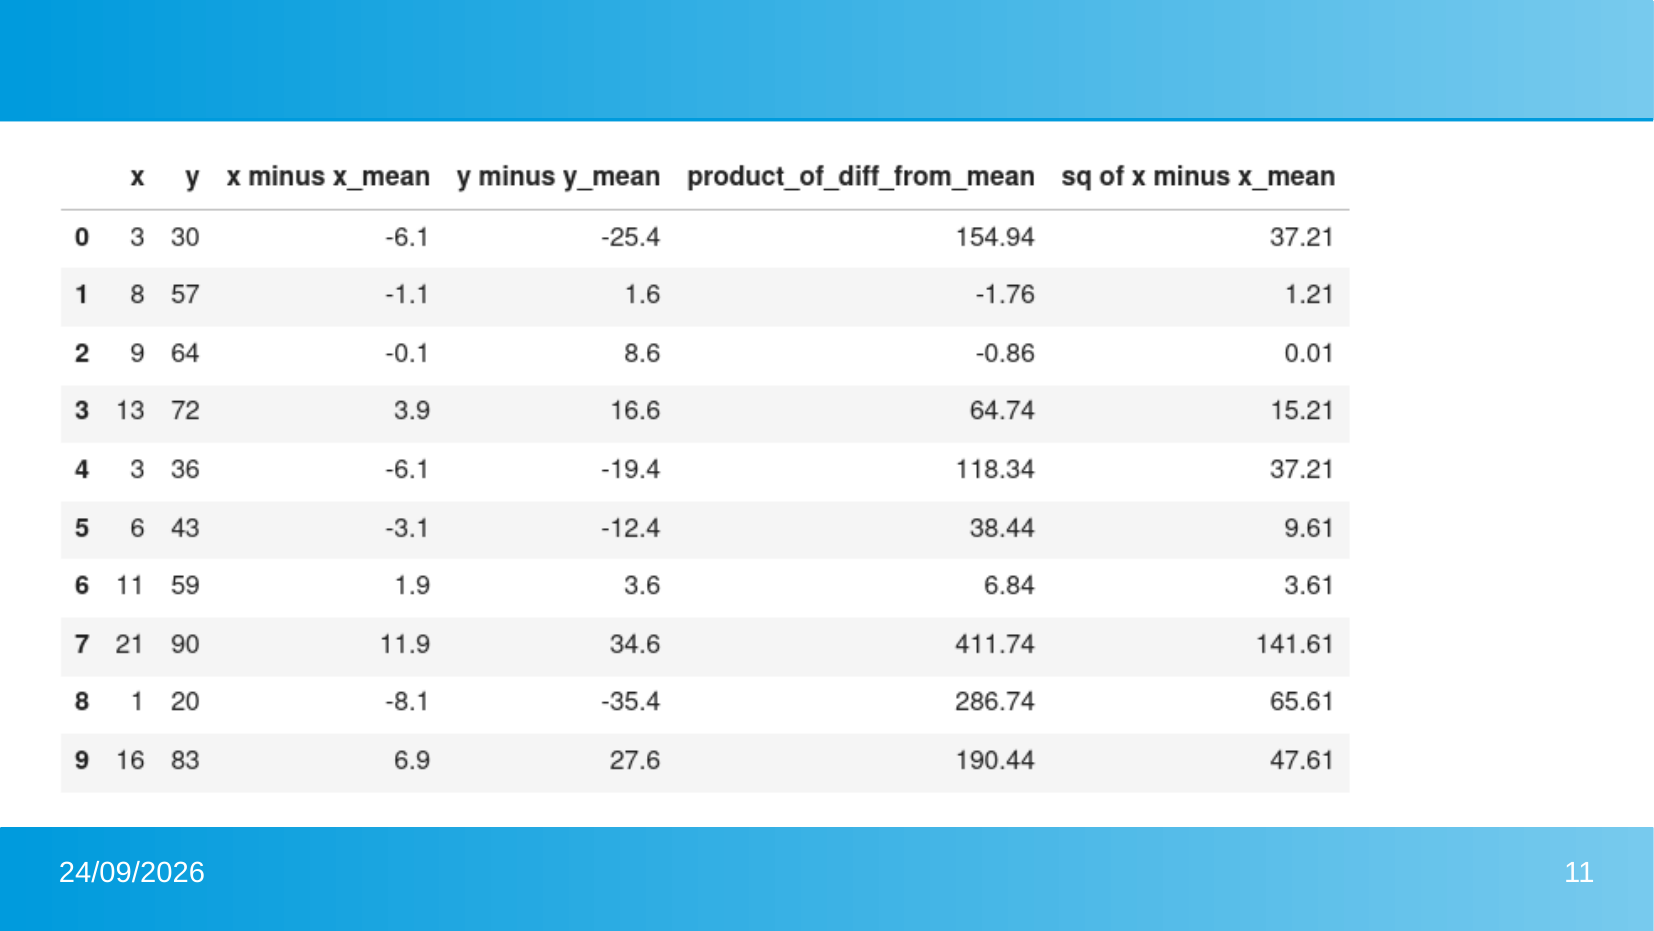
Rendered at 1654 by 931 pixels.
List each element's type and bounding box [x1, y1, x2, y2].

picture [58, 147, 1360, 798]
